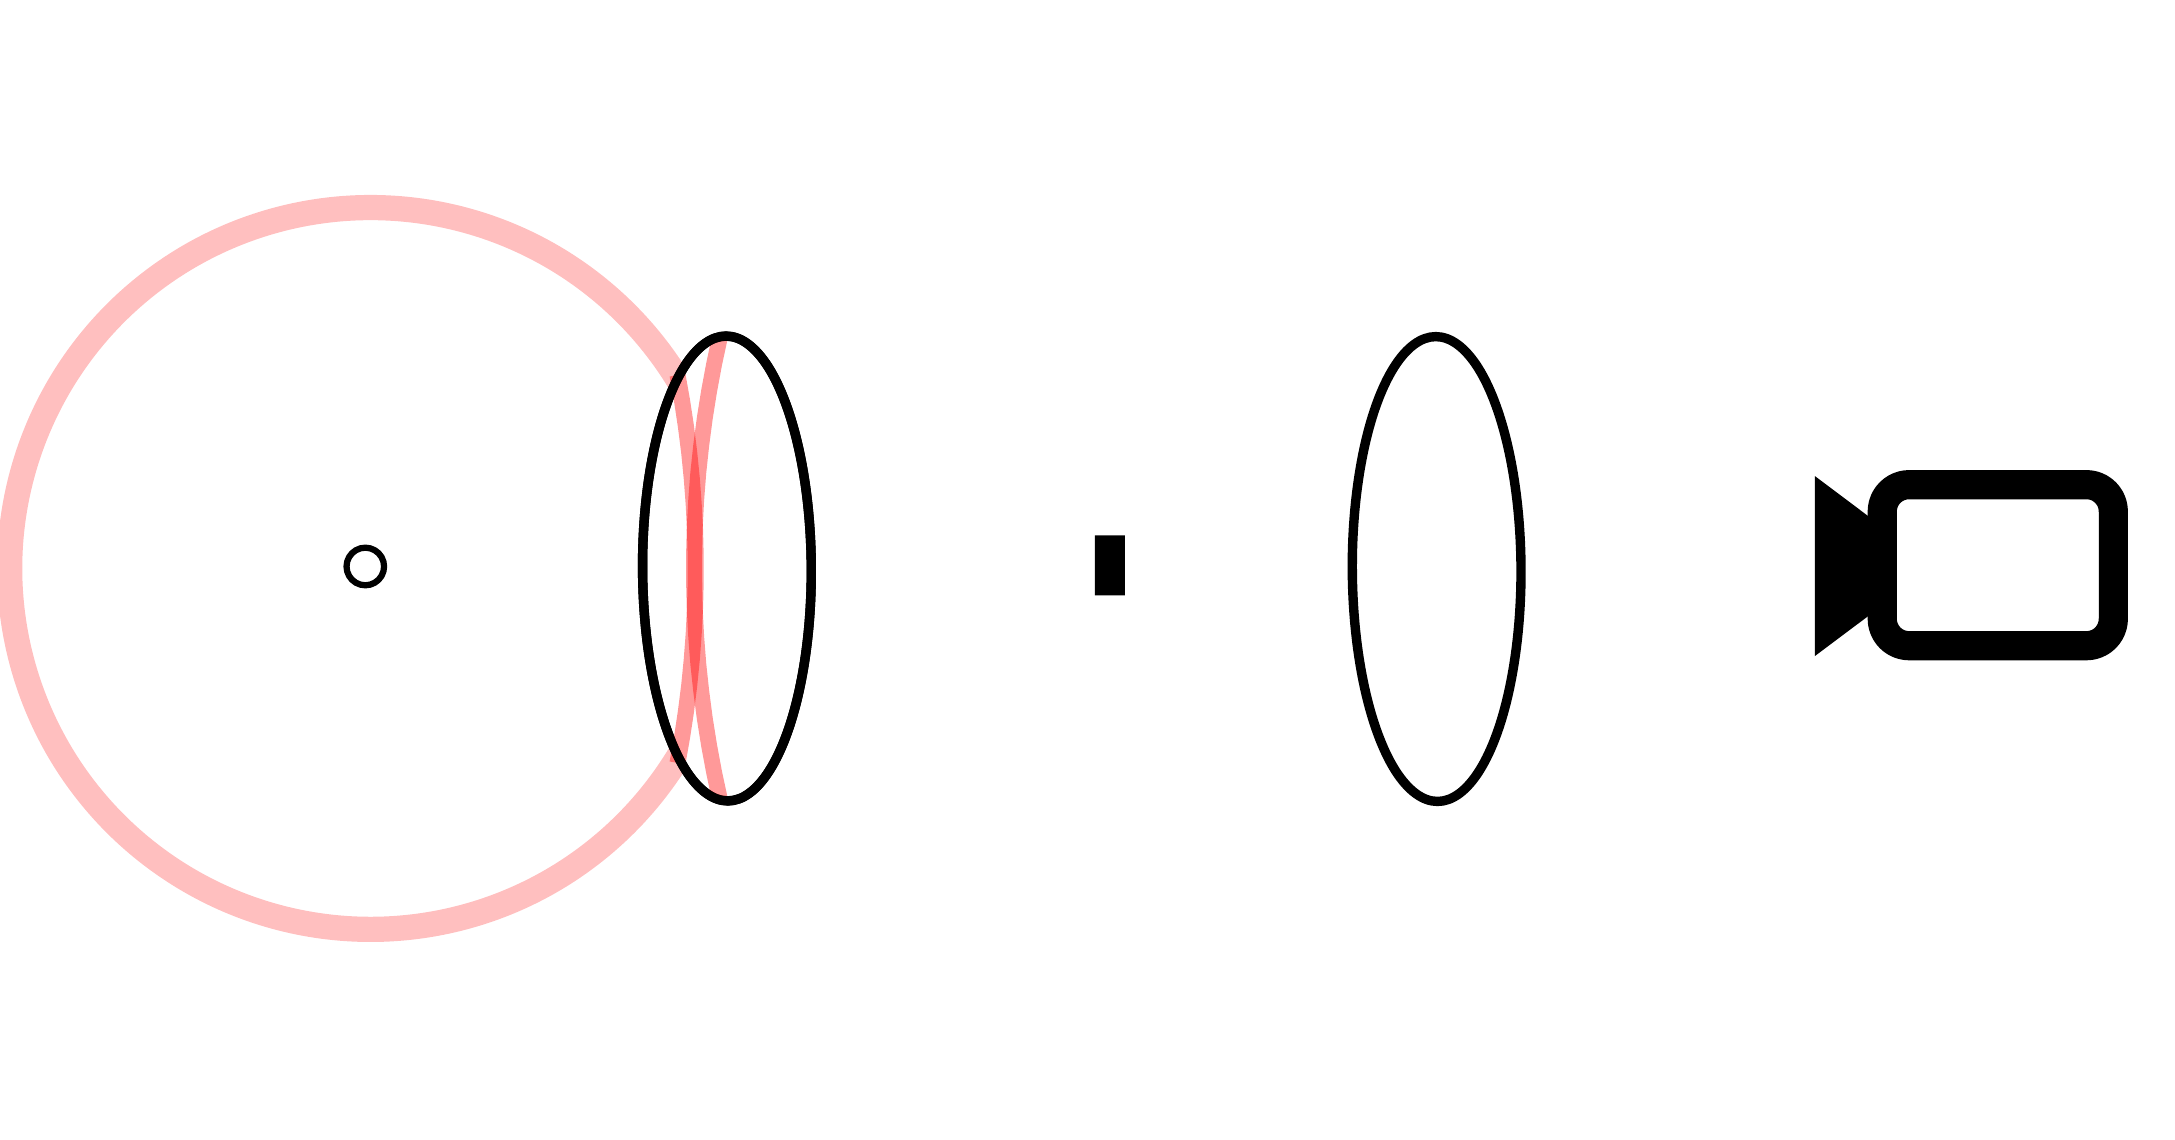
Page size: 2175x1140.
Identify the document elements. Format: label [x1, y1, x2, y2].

text_box [0, 194, 682, 942]
text_box [1882, 484, 2114, 646]
text_box [1094, 535, 1125, 596]
text_box [1814, 476, 1875, 657]
text_box [648, 341, 806, 796]
text_box [1352, 336, 1522, 802]
